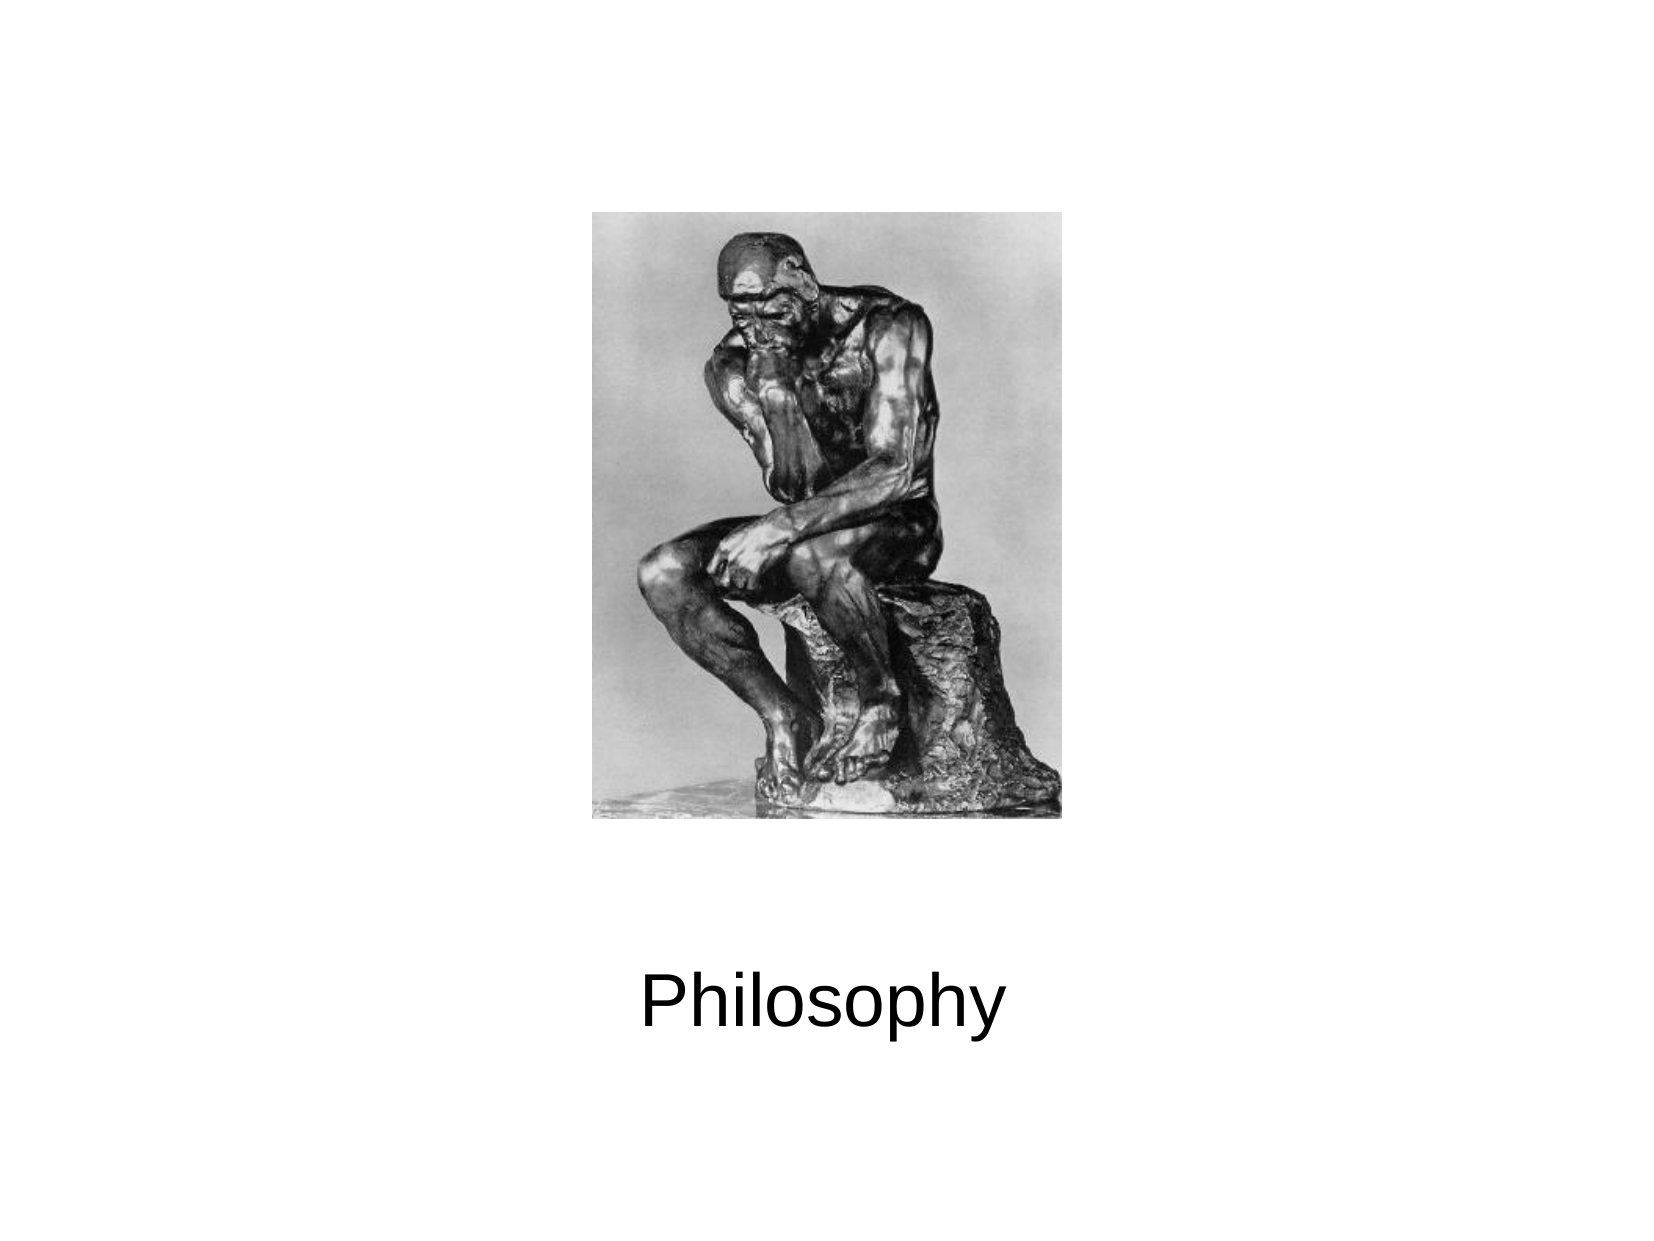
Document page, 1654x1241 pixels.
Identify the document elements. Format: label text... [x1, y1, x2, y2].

picture [592, 212, 1062, 819]
text_box Philosophy [624, 951, 1029, 1051]
